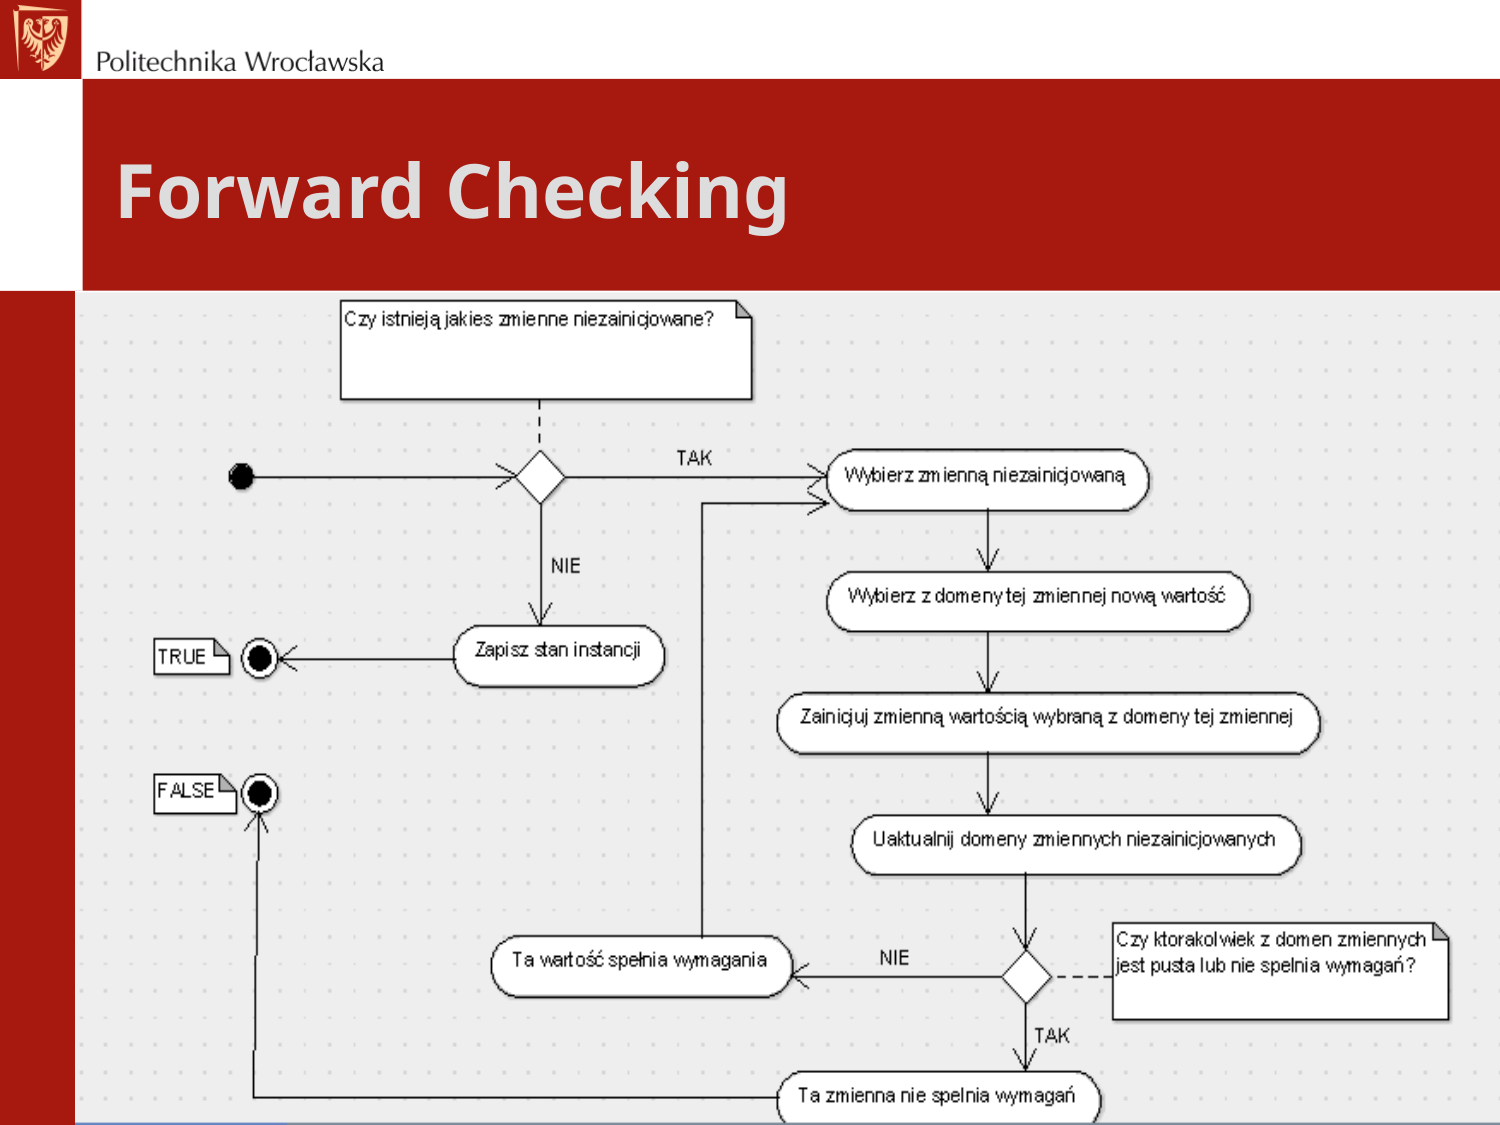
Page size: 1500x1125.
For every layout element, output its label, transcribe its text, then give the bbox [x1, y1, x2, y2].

text_box Forward Checking [100, 103, 1483, 273]
picture [75, 291, 1500, 1125]
picture [0, 0, 384, 79]
